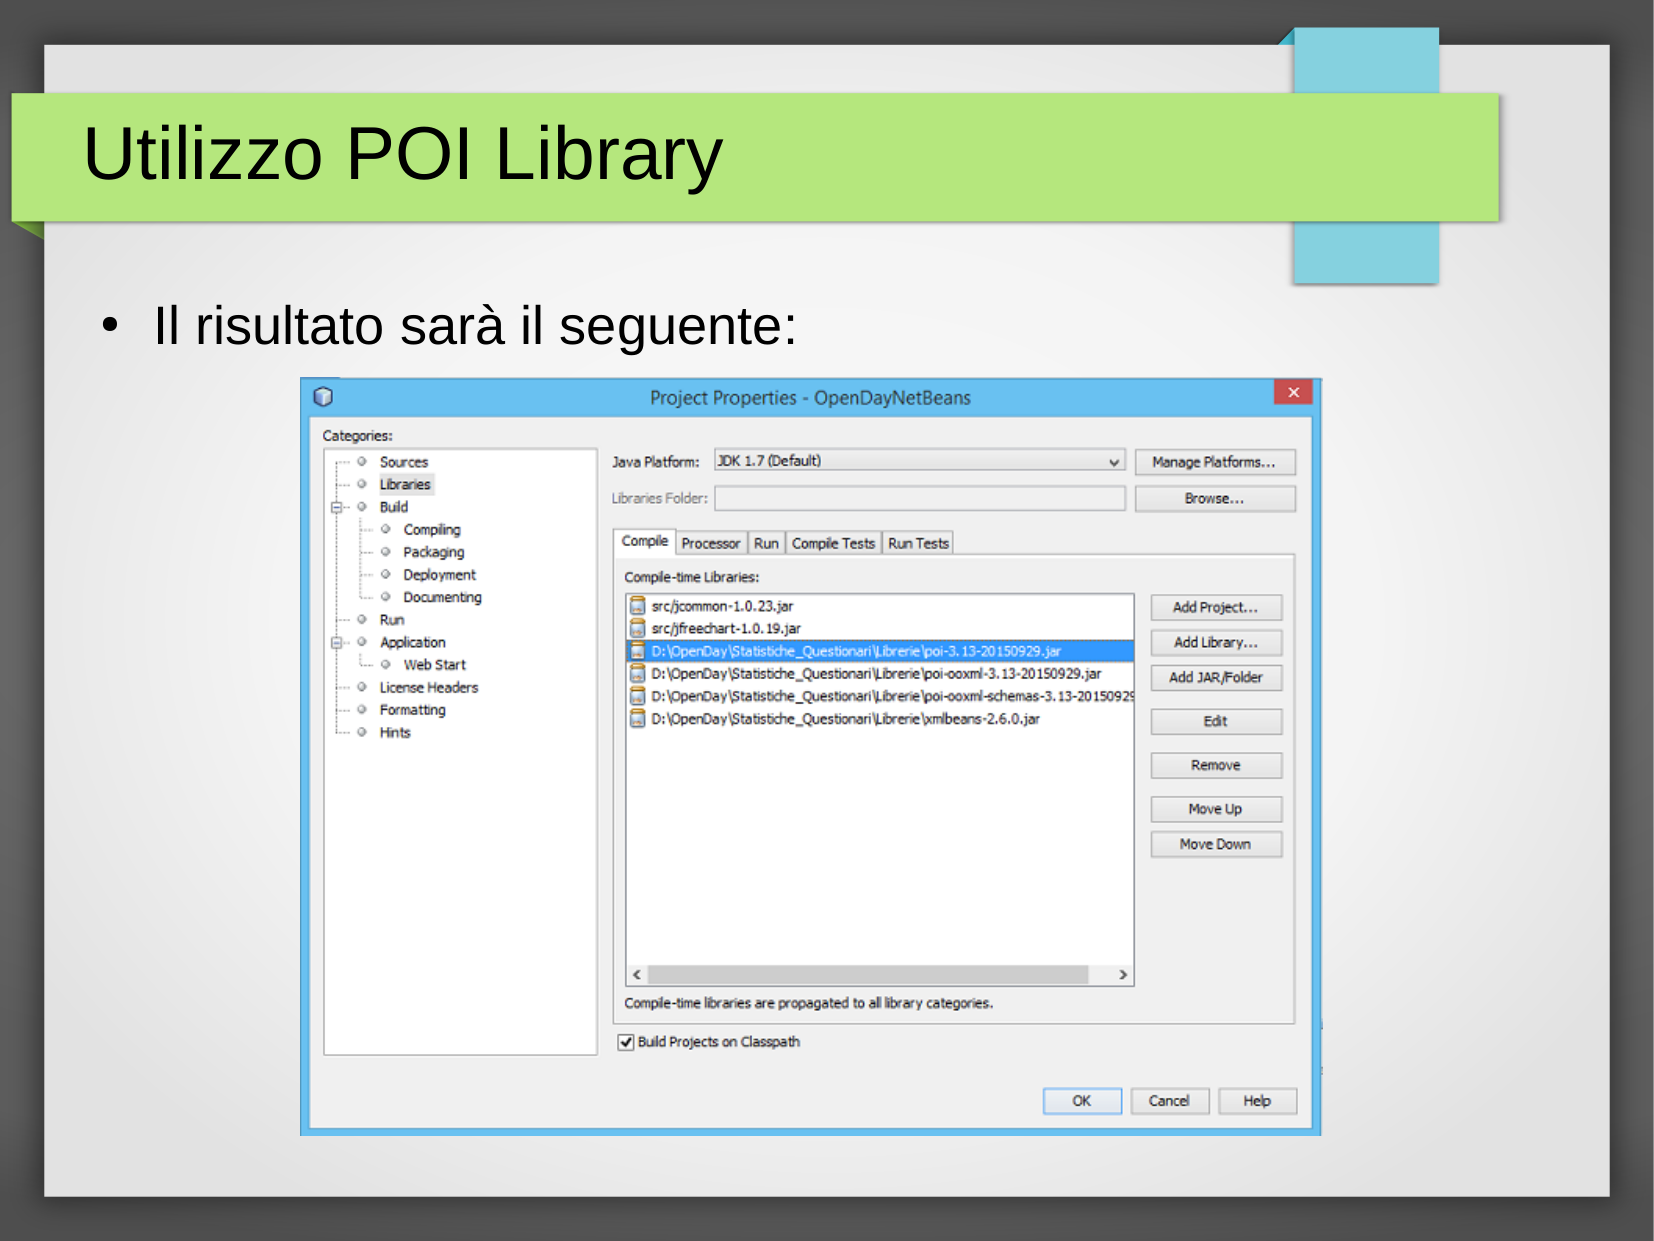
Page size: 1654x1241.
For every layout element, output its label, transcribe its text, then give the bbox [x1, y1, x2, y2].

picture [0, 0, 1654, 1241]
title Utilizzo POI Library [82, 94, 1264, 213]
list Il risultato sarà il seguente: [82, 295, 1571, 1015]
